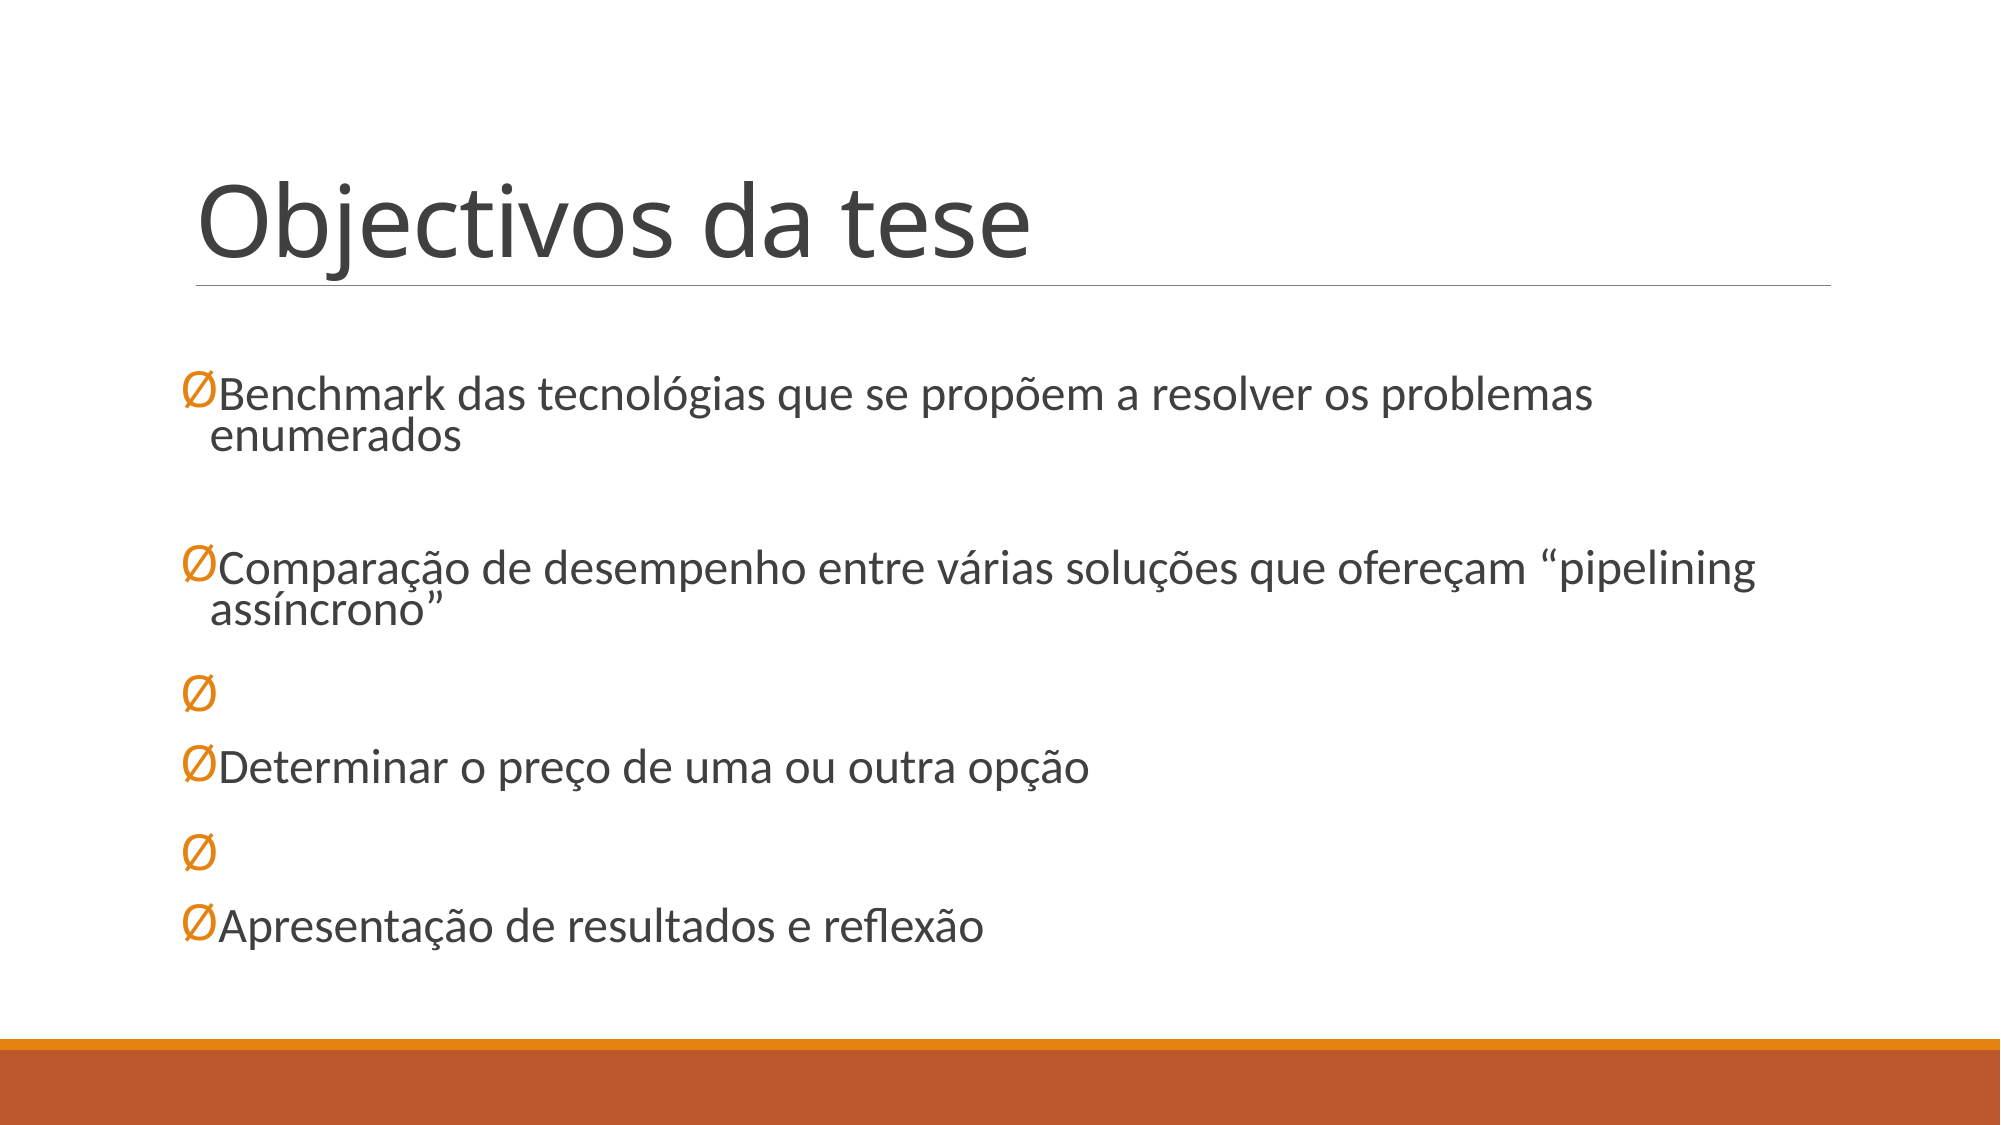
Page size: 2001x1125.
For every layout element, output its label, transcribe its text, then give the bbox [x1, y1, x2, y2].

list Benchmark das tecnológias que se propõem a resolver os problemas enumerados Comparação de desempenho entre várias soluções que ofereçam “pipelining assíncrono” Determinar o preço de uma ou outra opção Apresentação de resultados e reflexão [180, 302, 1831, 963]
title Objectivos da tese [180, 47, 1831, 286]
